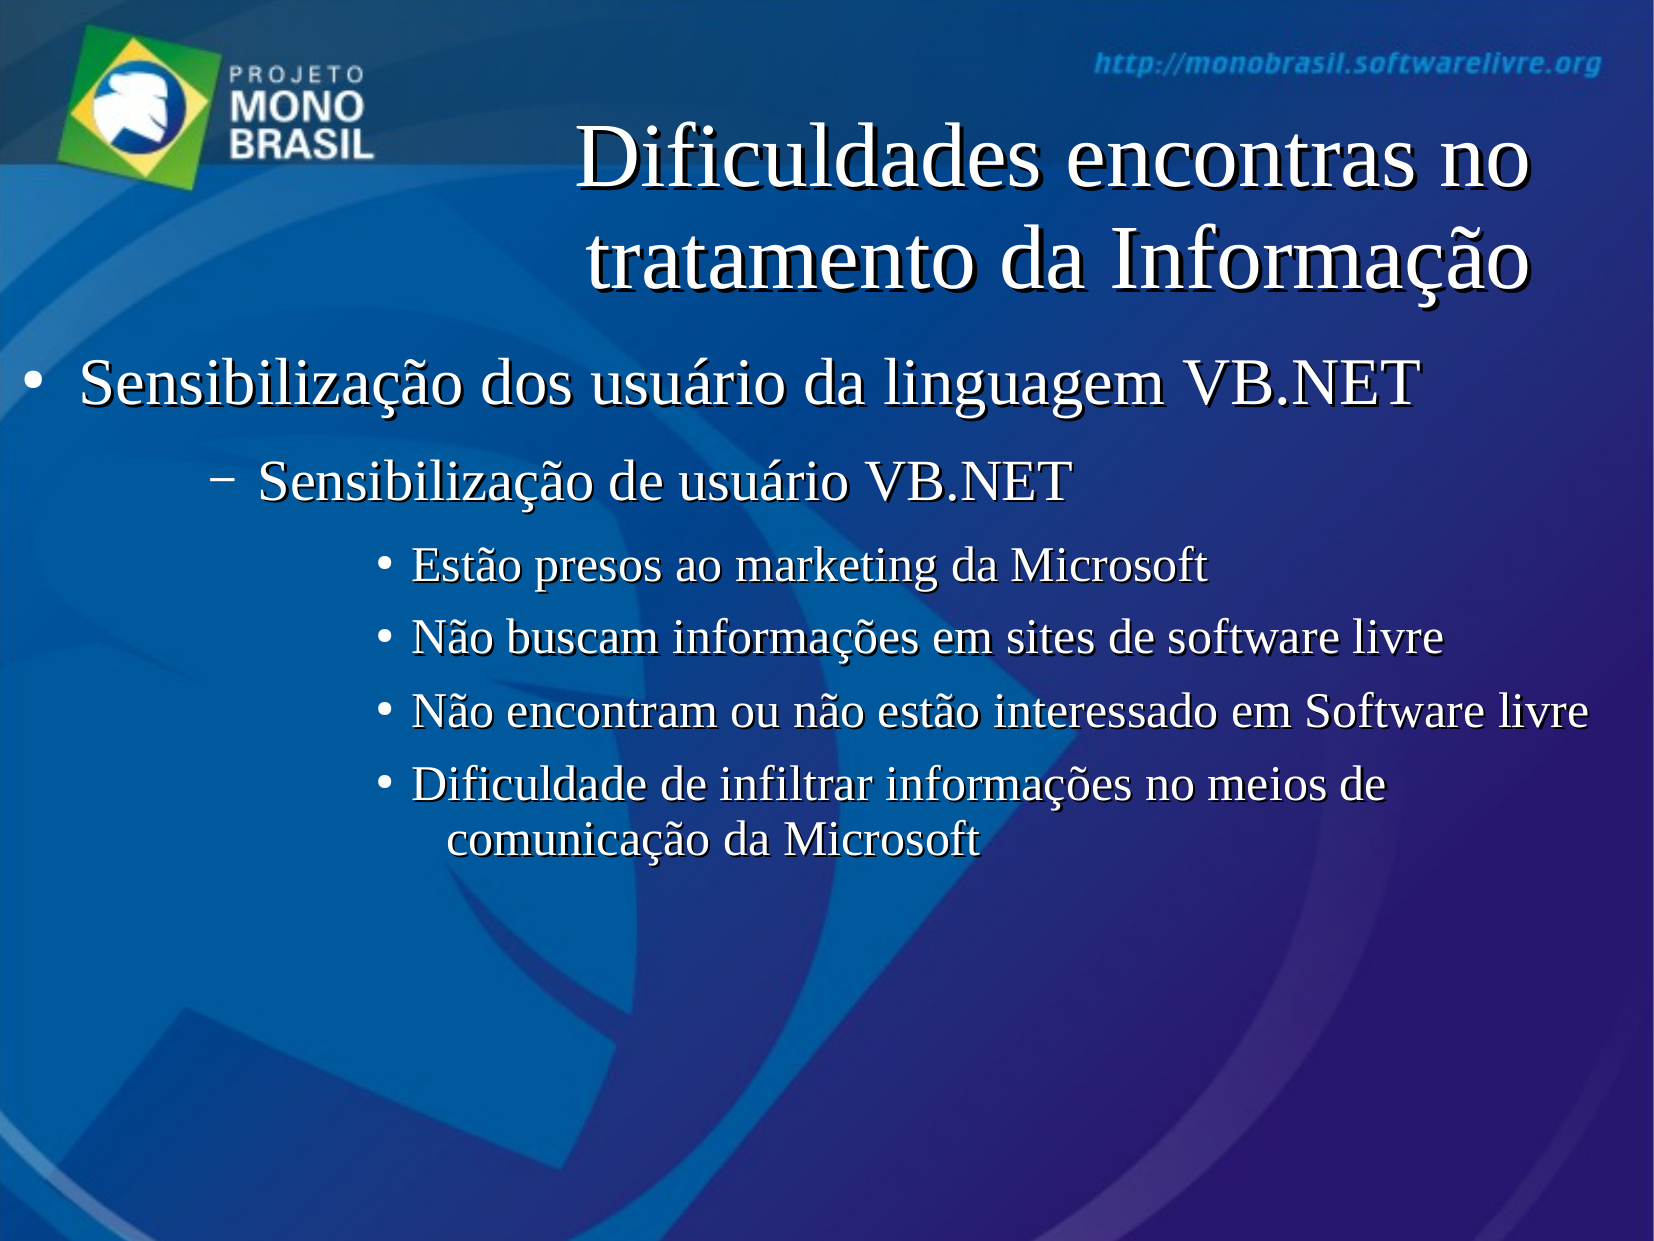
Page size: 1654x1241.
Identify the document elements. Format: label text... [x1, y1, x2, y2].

picture [0, 0, 1654, 1241]
list Sensibilização dos usuário da linguagem VB.NET Sensibilização de usuário VB.NET Estão presos ao marketing da Microsoft Não buscam informações em sites de software livre Não encontram ou não estão interessado em Software livre Dificuldade de infiltrar informações no meios de comunicação da Microsoft [21, 344, 1624, 1127]
title Dificuldades encontras no tratamento da Informação [121, 95, 1534, 318]
